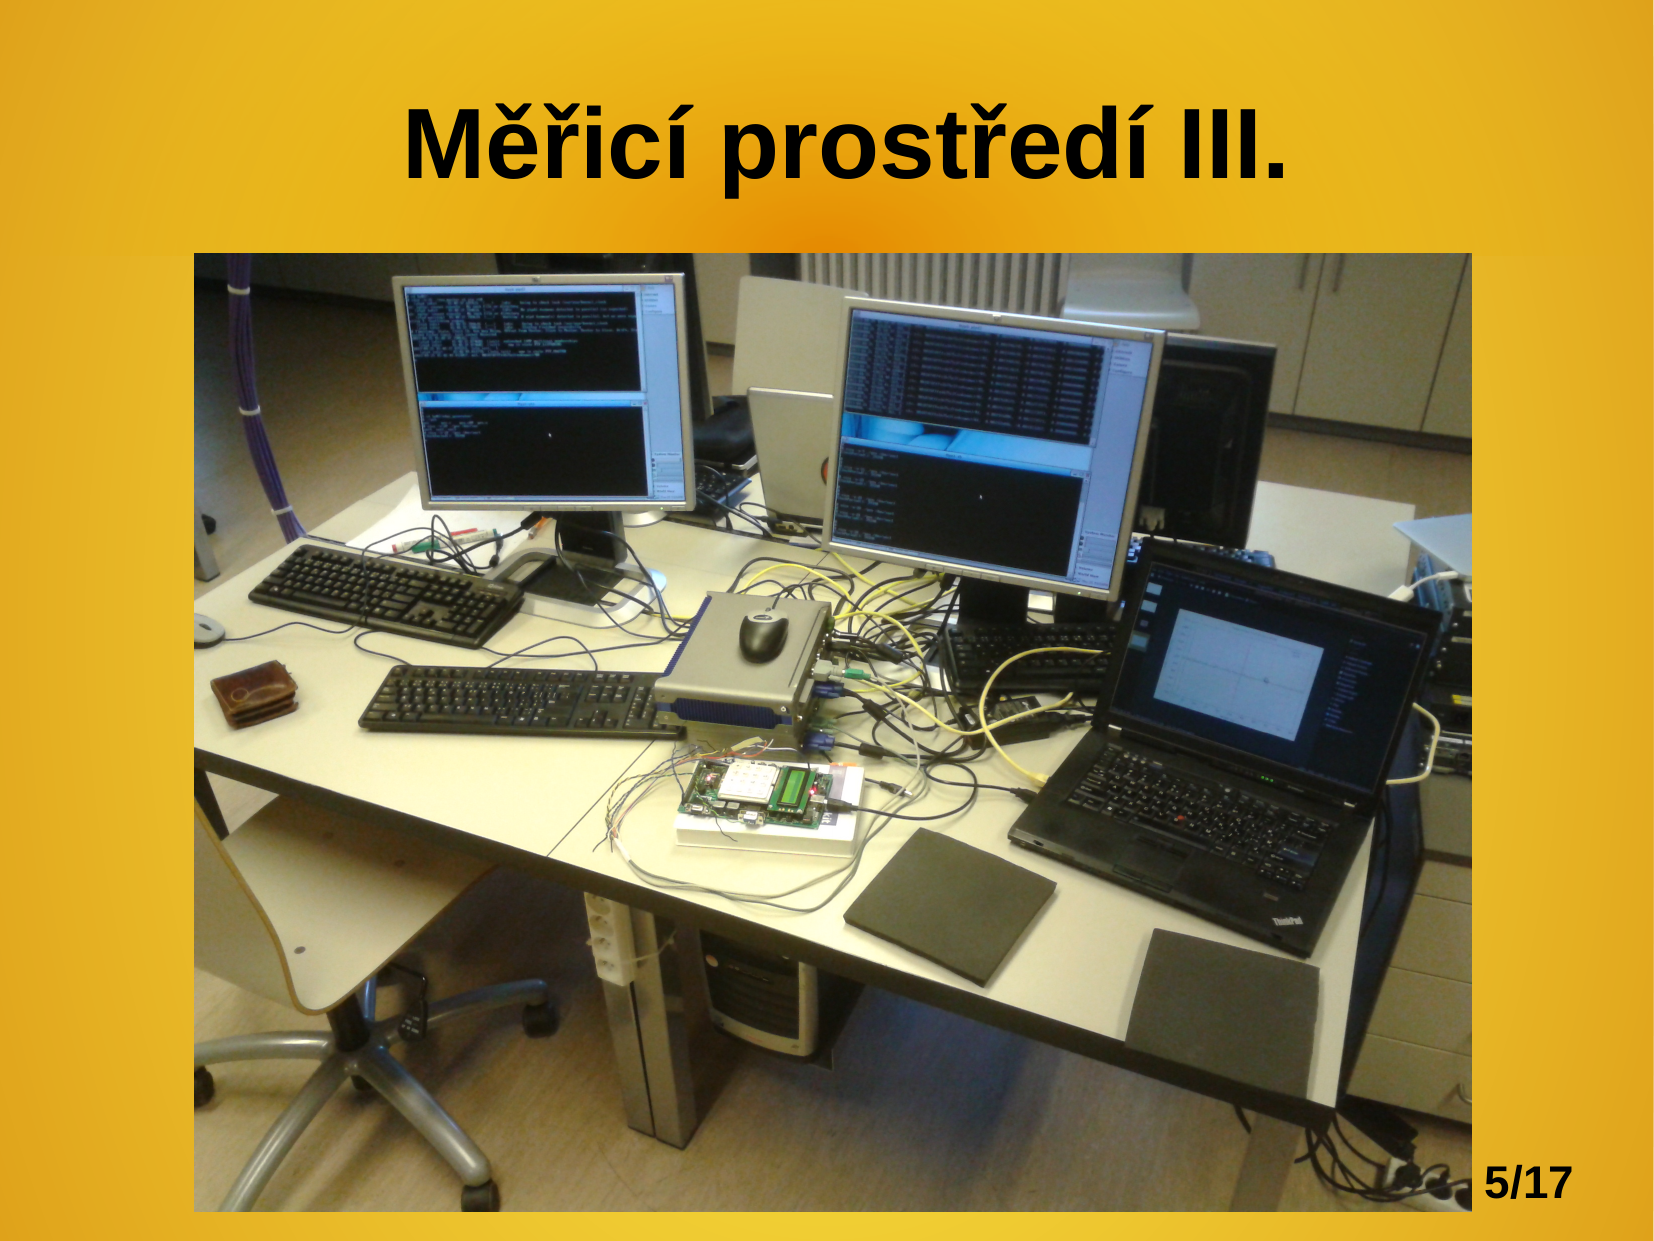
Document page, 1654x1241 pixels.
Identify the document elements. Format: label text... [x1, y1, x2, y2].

title Měřicí prostředí III. [102, 40, 1591, 248]
picture [194, 253, 1472, 1212]
text_box <číslo>/17 [1501, 1149, 1654, 1220]
